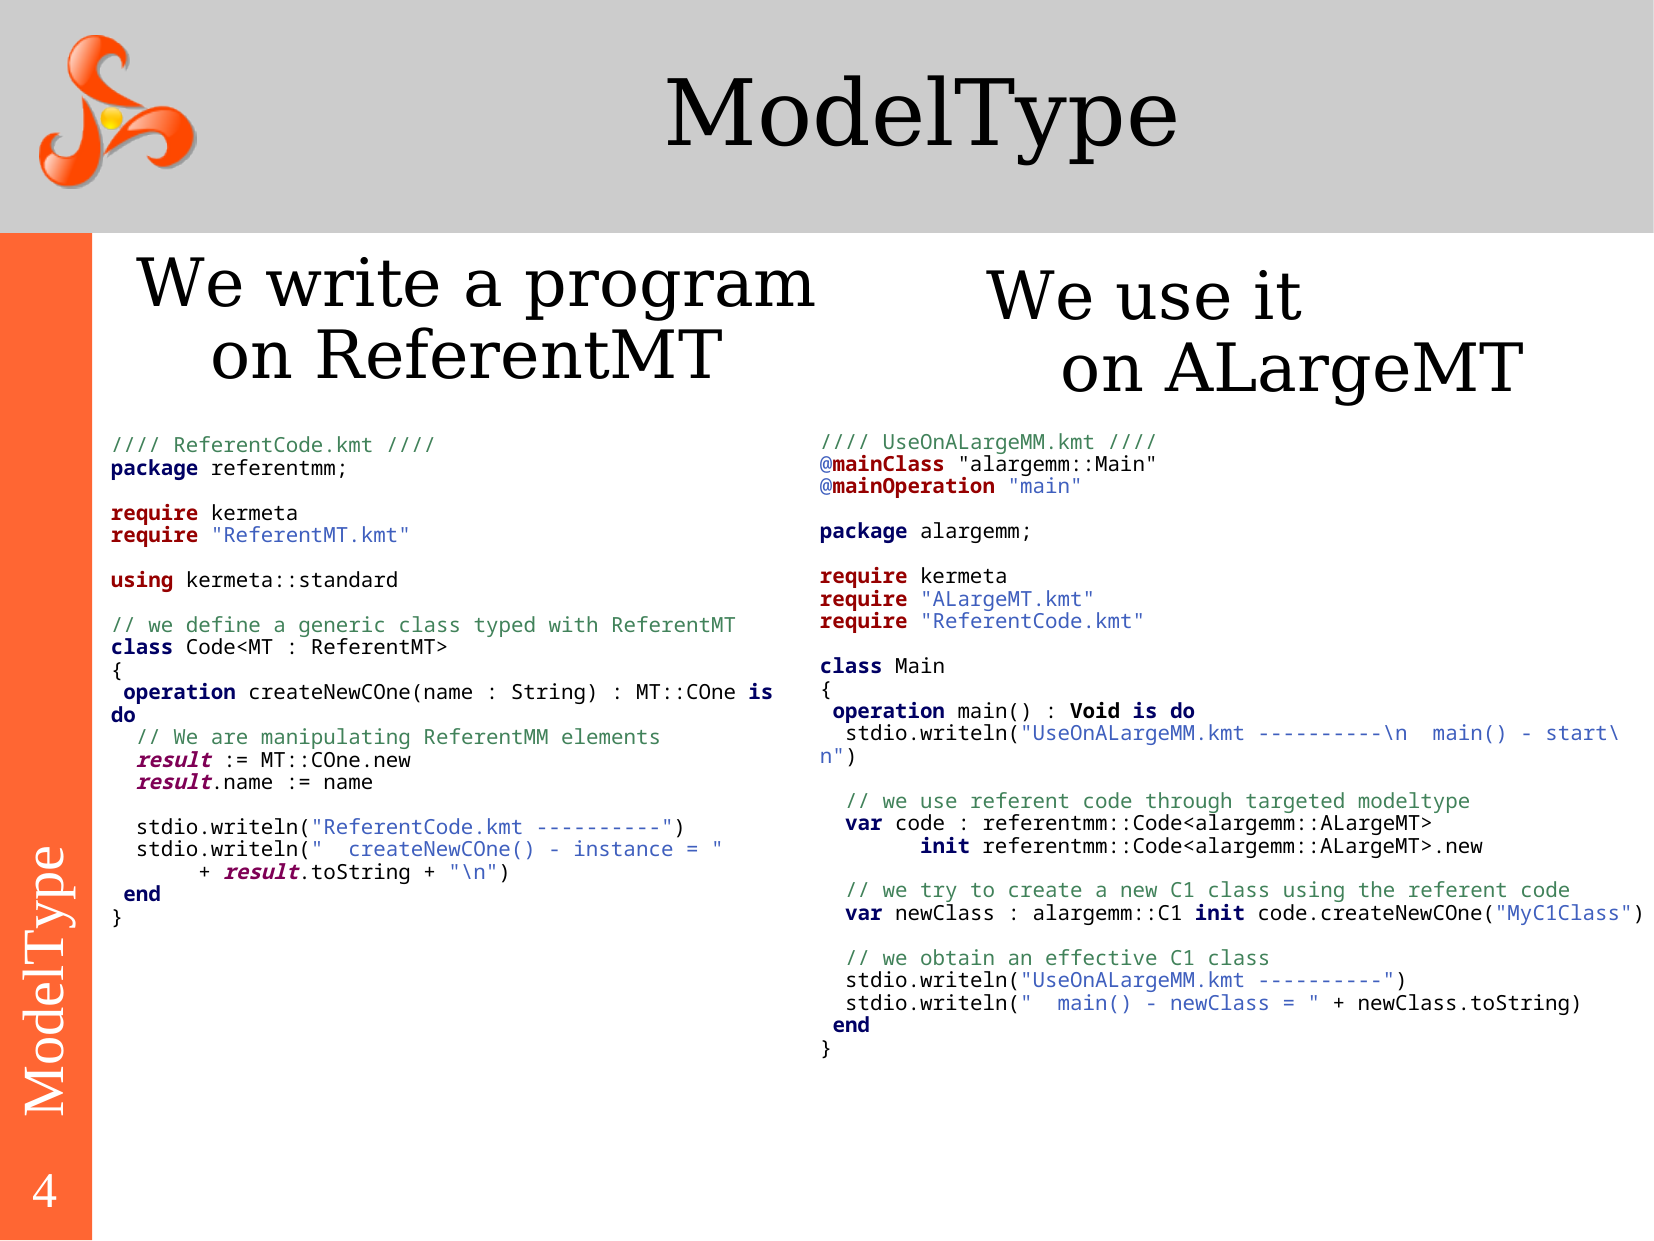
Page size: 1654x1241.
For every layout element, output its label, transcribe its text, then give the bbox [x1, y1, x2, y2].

title ModelType [226, 9, 1618, 223]
list We write a program on ReferentMT [119, 248, 864, 399]
picture [39, 35, 197, 189]
text_box //// ReferentCode.kmt //// package referentmm; require kermeta require "ReferentMT.kmt" using kermeta::standard // we define a generic class typed with ReferentMT class Code<MT : ReferentMT> { operation createNewCOne(name : String) : MT::COne is do // We are manipulating ReferentMM elements result := MT::COne.new result.name := name stdio.writeln("ReferentCode.kmt ----------") stdio.writeln(" createNewCOne() - instance = " + result.toString + "\n") end } [96, 427, 812, 914]
text_box ModelType [12, 259, 76, 1118]
text_box //// UseOnALargeMM.kmt //// @mainClass "alargemm::Main" @mainOperation "main" package alargemm; require kermeta require "ALargeMT.kmt" require "ReferentCode.kmt" class Main { operation main() : Void is do stdio.writeln("UseOnALargeMM.kmt ----------\n main() - start\n") // we use referent code through targeted modeltype var code : referentmm::Code<alargemm::ALargeMT> init referentmm::Code<alargemm::ALargeMT>.new // we try to create a new C1 class using the referent code var newClass : alargemm::C1 init code.createNewCOne("MyC1Class") // we obtain an effective C1 class stdio.writeln("UseOnALargeMM.kmt ----------") stdio.writeln(" main() - newClass = " + newClass.toString) end } [805, 423, 1654, 1045]
text_box We use it on ALargeMT [969, 261, 1614, 412]
